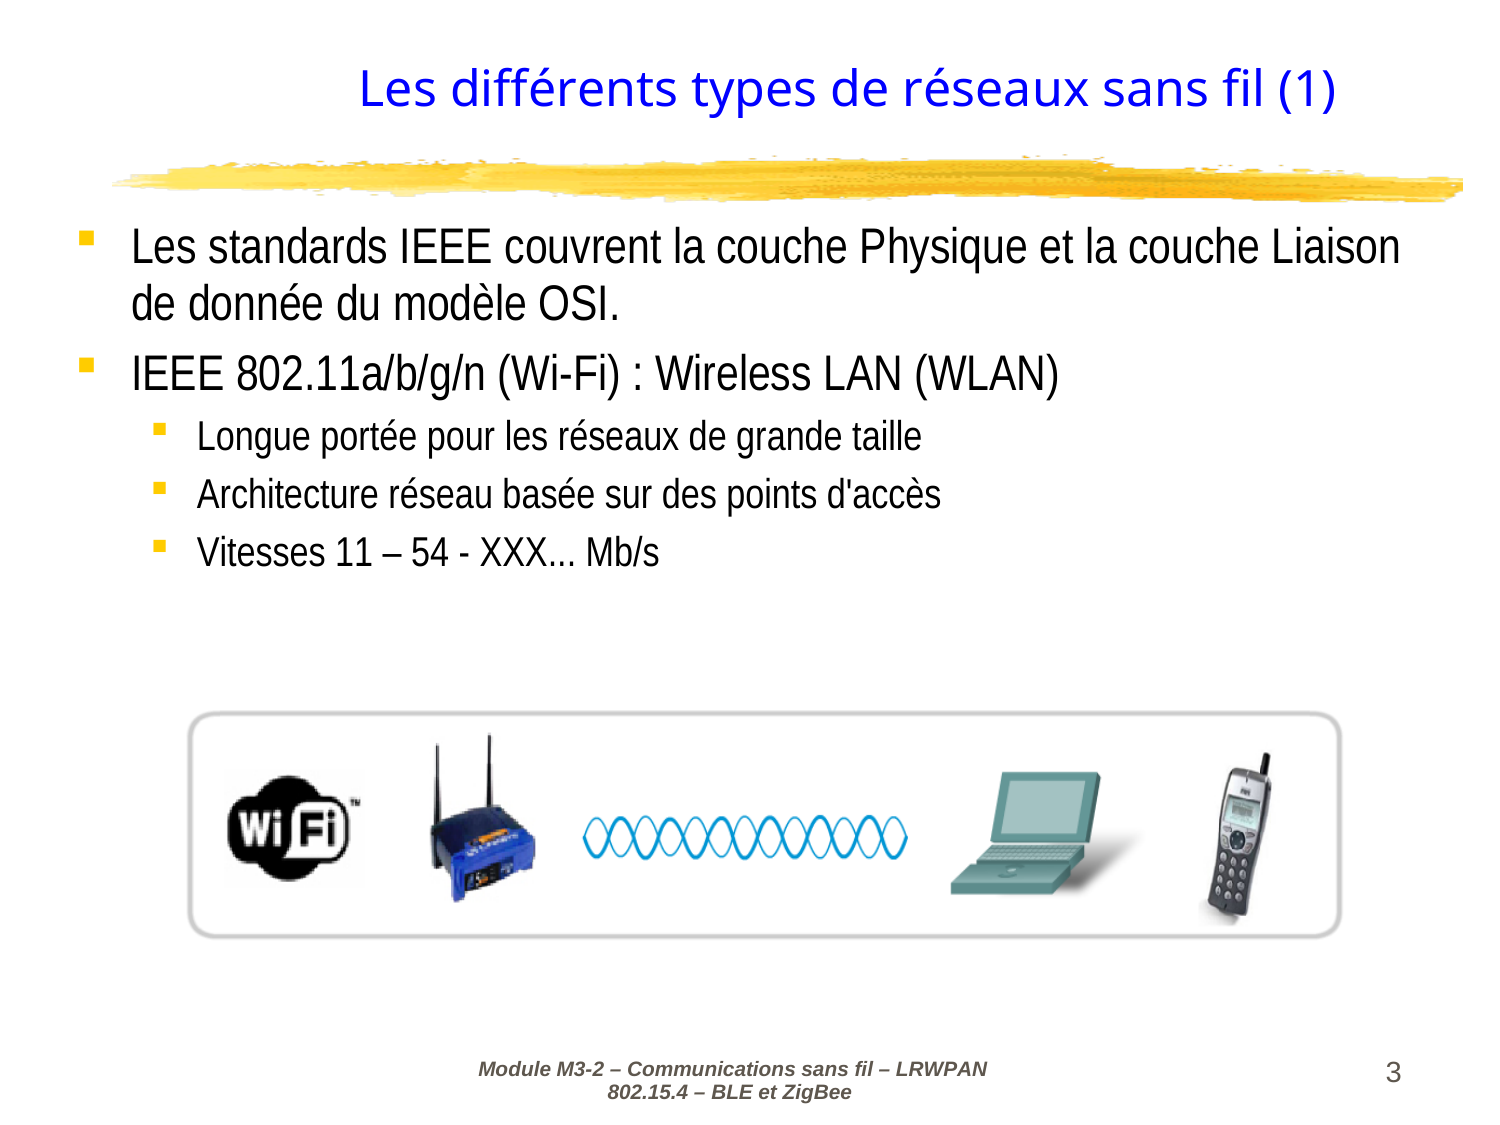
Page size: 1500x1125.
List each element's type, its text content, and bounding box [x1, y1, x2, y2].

picture [180, 700, 1353, 951]
title Les différents types de réseaux sans fil (1) [62, 37, 1338, 138]
picture [112, 149, 1463, 213]
list Les standards IEEE couvrent la couche Physique et la couche Liaison de donnée du modèle OSI. IEEE 802.11a/b/g/n (Wi-Fi) : Wireless LAN (WLAN) Longue portée pour les réseaux de grande taille Architecture réseau basée sur des points d'accès Vitesses 11 – 54 - XXX... Mb/s [74, 216, 1417, 611]
